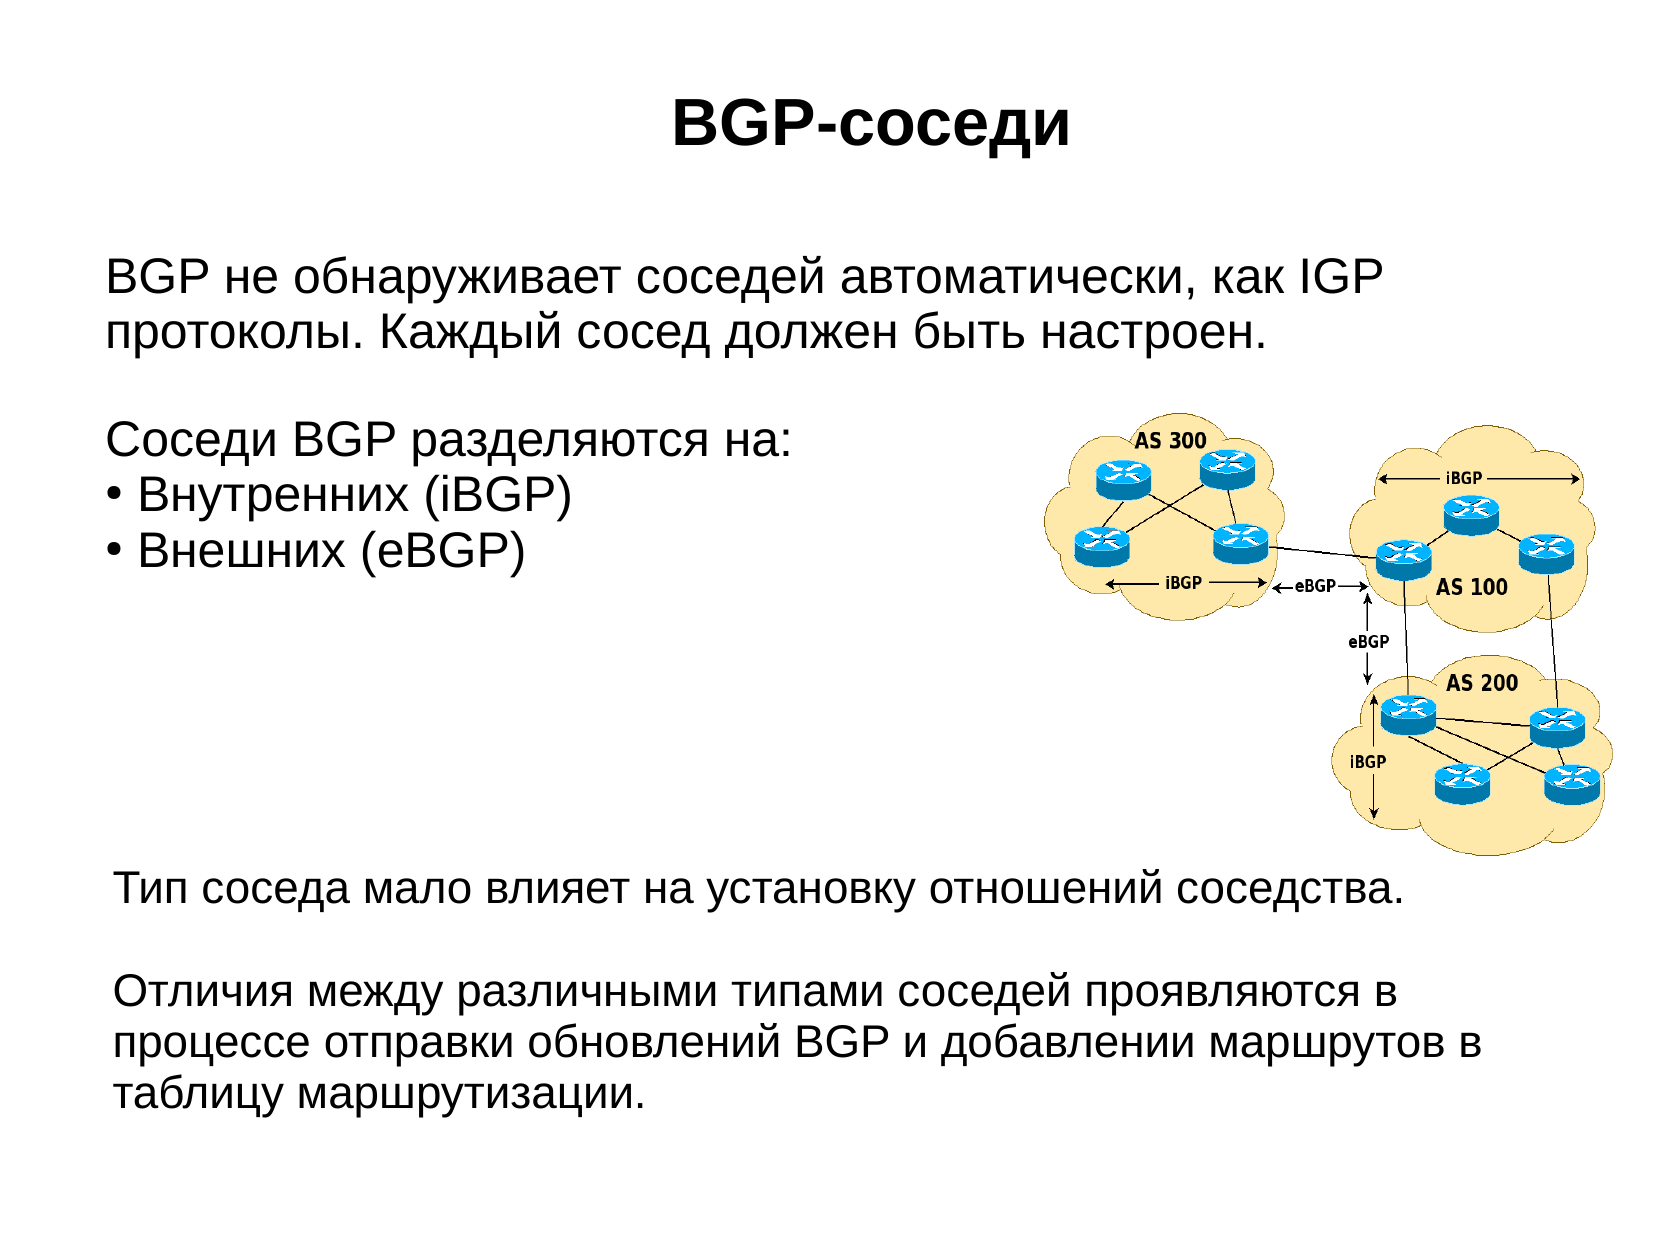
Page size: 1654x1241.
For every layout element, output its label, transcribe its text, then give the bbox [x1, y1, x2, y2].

picture [1392, 709, 1405, 716]
picture [1044, 413, 1613, 869]
picture [1553, 538, 1563, 543]
picture [1553, 548, 1562, 555]
list BGP не обнаруживает соседей автоматически, как IGP протоколы. Каждый сосед должен быть настроен. Соседи BGP разделяются на: Внутренних (iBGP) Внешних (eBGP) [105, 247, 1553, 703]
text_box BGP-соседи [123, 41, 1598, 166]
list Тип соседа мало влияет на установку отношений соседства. Отличия между различными типами соседей проявляются в процессе отправки обновлений BGP и добавлении маршрутов в таблицу маршрутизации. [112, 862, 1530, 1199]
